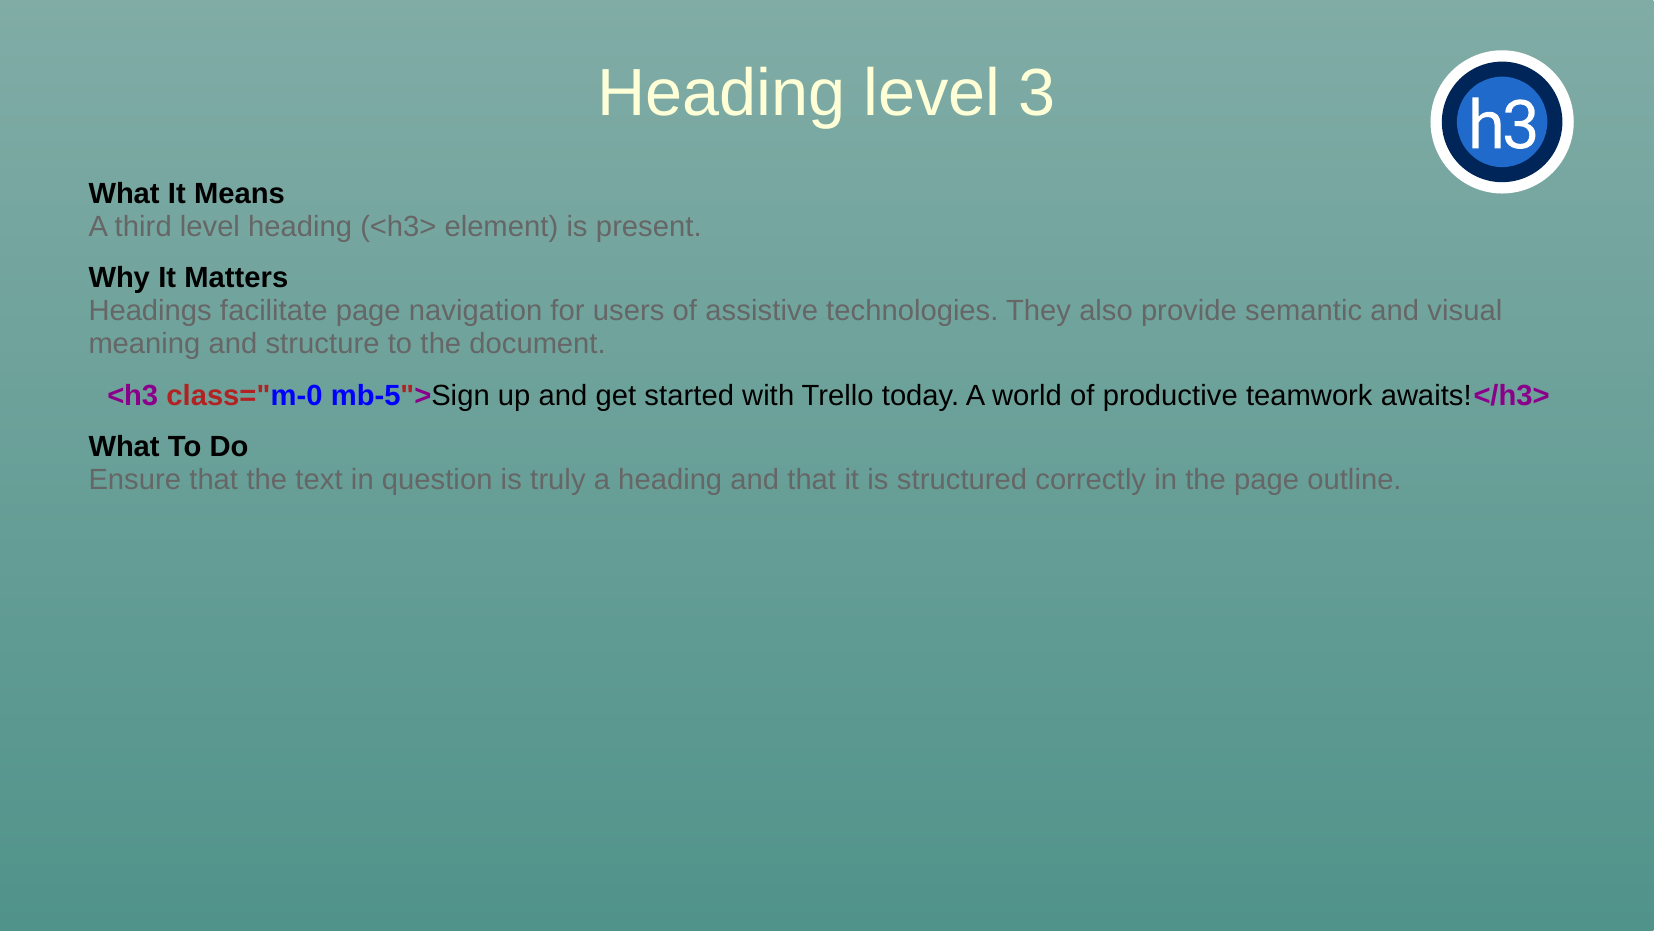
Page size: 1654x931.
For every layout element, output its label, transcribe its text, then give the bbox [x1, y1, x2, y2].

subtitle What It Means A third level heading (<h3> element) is present. Why It Matters Headings facilitate page navigation for users of assistive technologies. They also provide semantic and visual meaning and structure to the document. <h3 class="m-0 mb-5">Sign up and get started with Trello today. A world of productive teamwork awaits!</h3> What To Do Ensure that the text in question is truly a heading and that it is structured correctly in the page outline. [88, 177, 1577, 842]
title Heading level 3 [82, 37, 1417, 148]
picture [1417, 37, 1587, 207]
